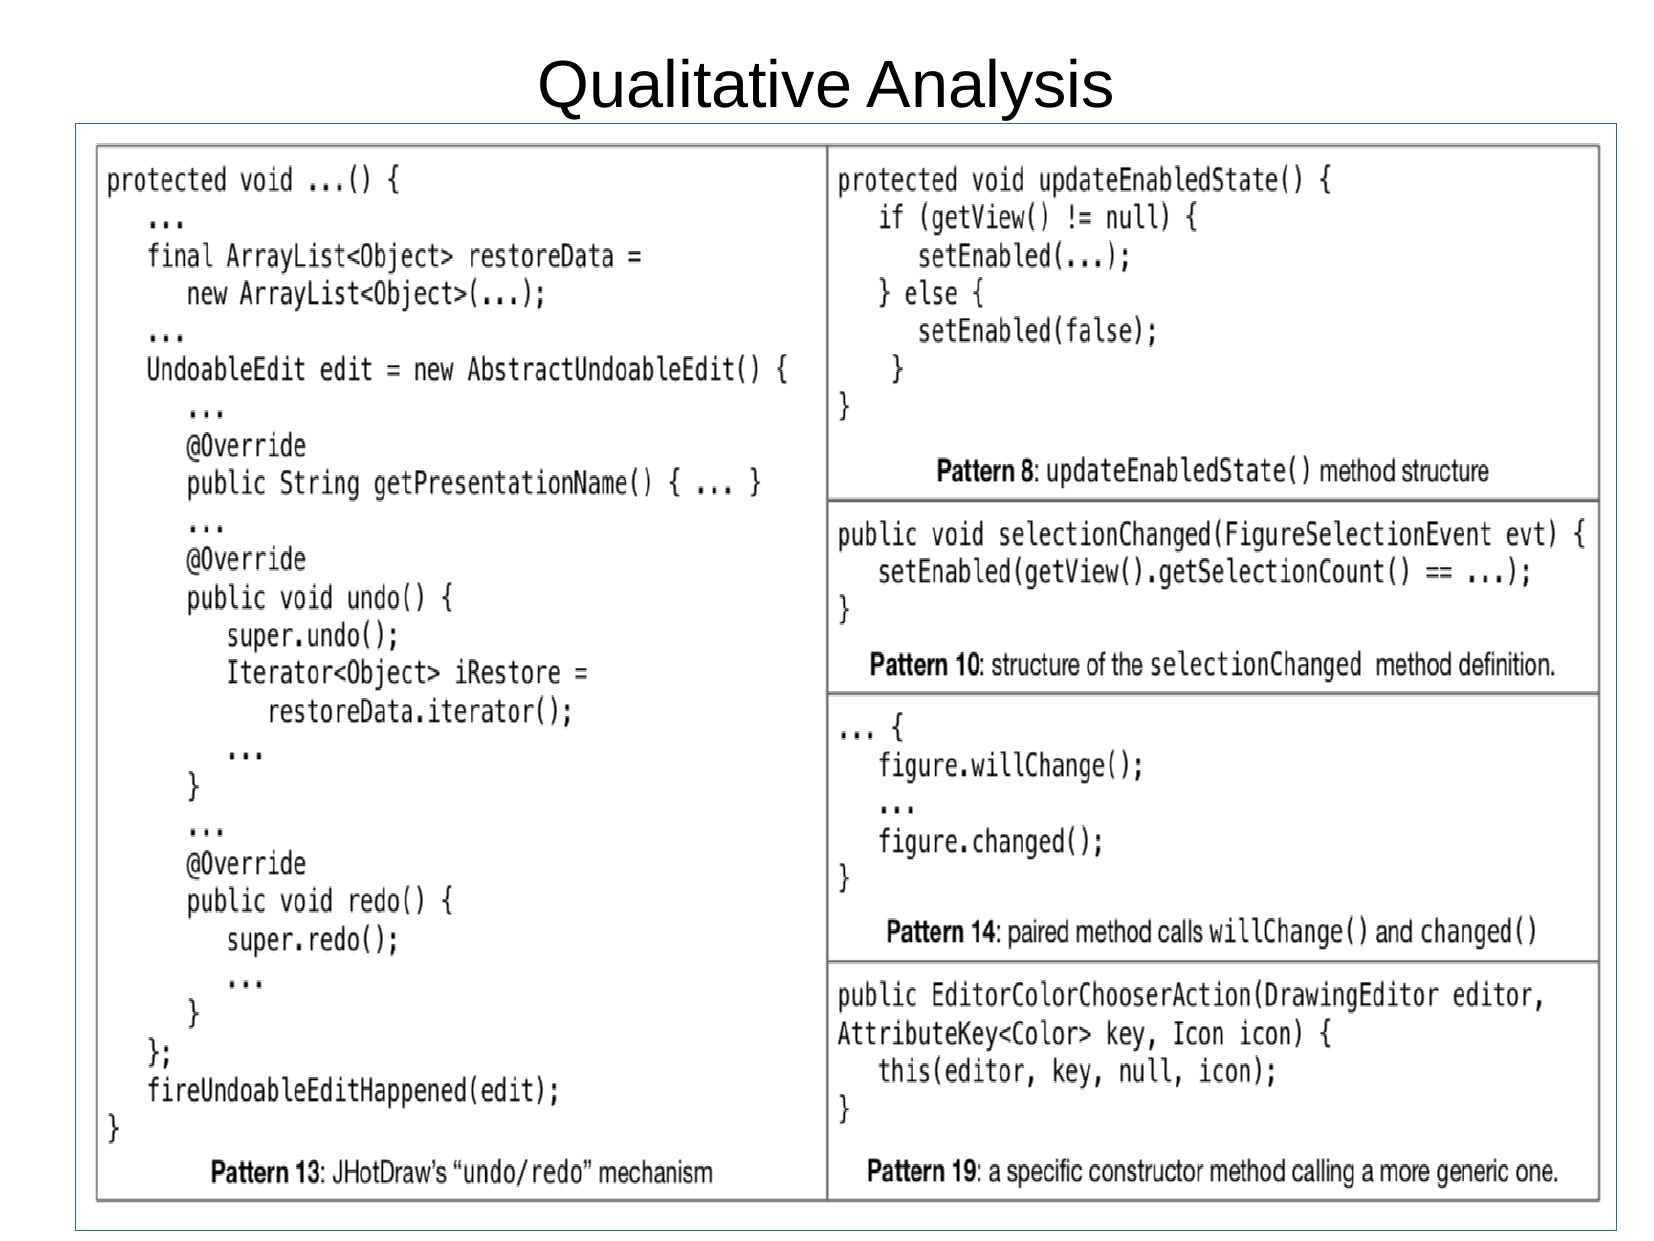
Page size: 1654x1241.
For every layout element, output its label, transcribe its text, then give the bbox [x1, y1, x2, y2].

picture [75, 123, 1617, 1231]
title Qualitative Analysis [82, 47, 1571, 123]
